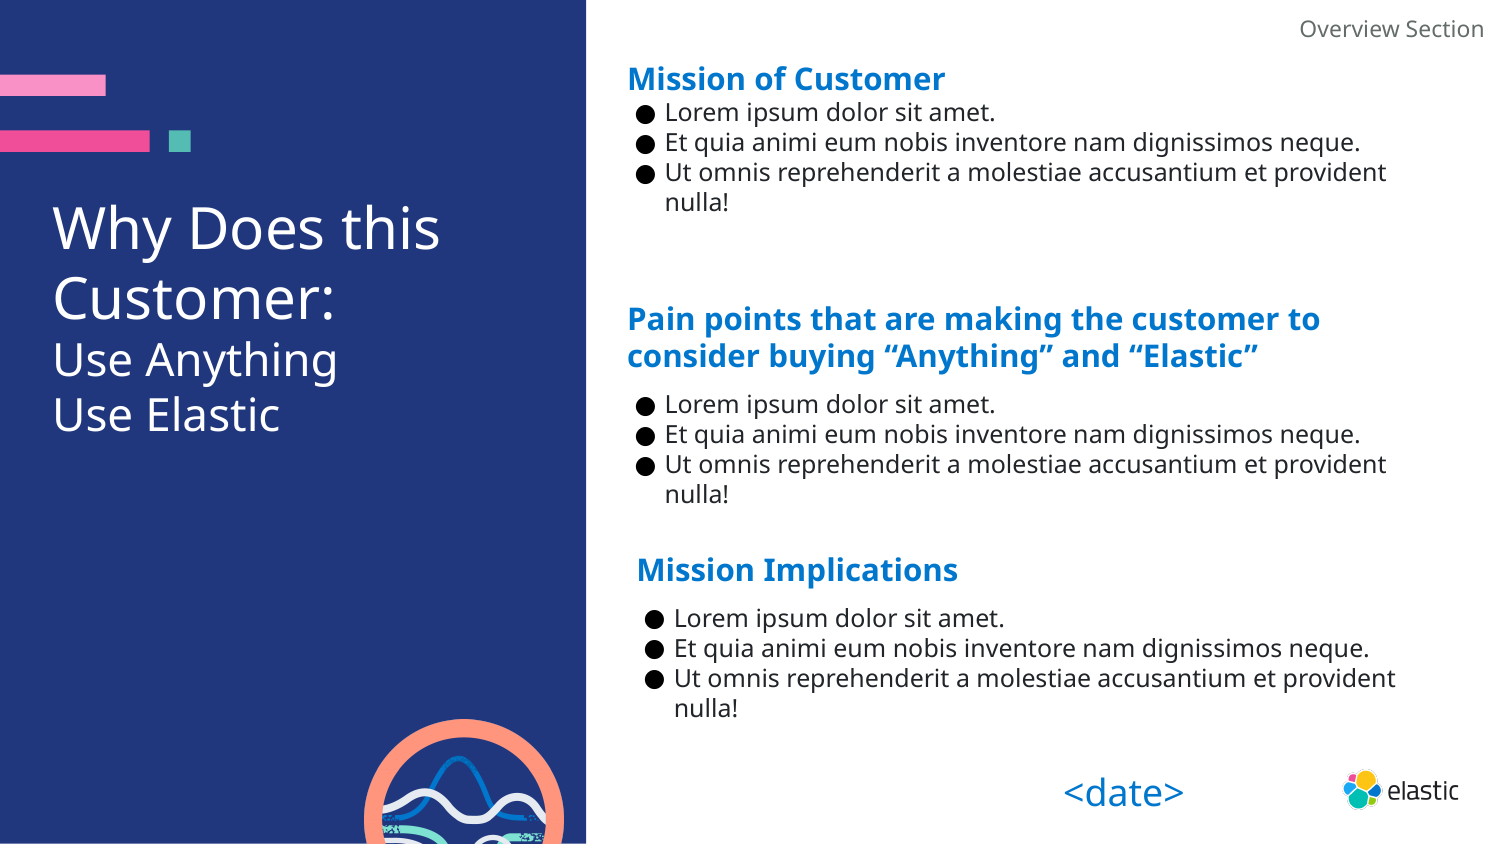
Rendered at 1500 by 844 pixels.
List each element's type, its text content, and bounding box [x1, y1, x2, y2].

picture [1342, 769, 1459, 810]
text_box Overview Section [1252, 0, 1500, 55]
picture [364, 719, 564, 844]
text_box Mission of Customer Lorem ipsum dolor sit amet. Et quia animi eum nobis inventore nam dignissimos neque. Ut omnis reprehenderit a molestiae accusantium et provident nulla! [627, 59, 1410, 289]
text_box Mission Implications Lorem ipsum dolor sit amet. Et quia animi eum nobis inventore nam dignissimos neque. Ut omnis reprehenderit a molestiae accusantium et provident nulla! [628, 549, 1408, 779]
text_box <date> [1048, 753, 1318, 821]
text_box Pain points that are making the customer to consider buying “Anything” and “Elastic” Lorem ipsum dolor sit amet. Et quia animi eum nobis inventore nam dignissimos neque. Ut omnis reprehenderit a molestiae accusantium et provident nulla! [627, 298, 1410, 537]
title Why Does this Customer: Use Anything Use Elastic [37, 183, 584, 686]
